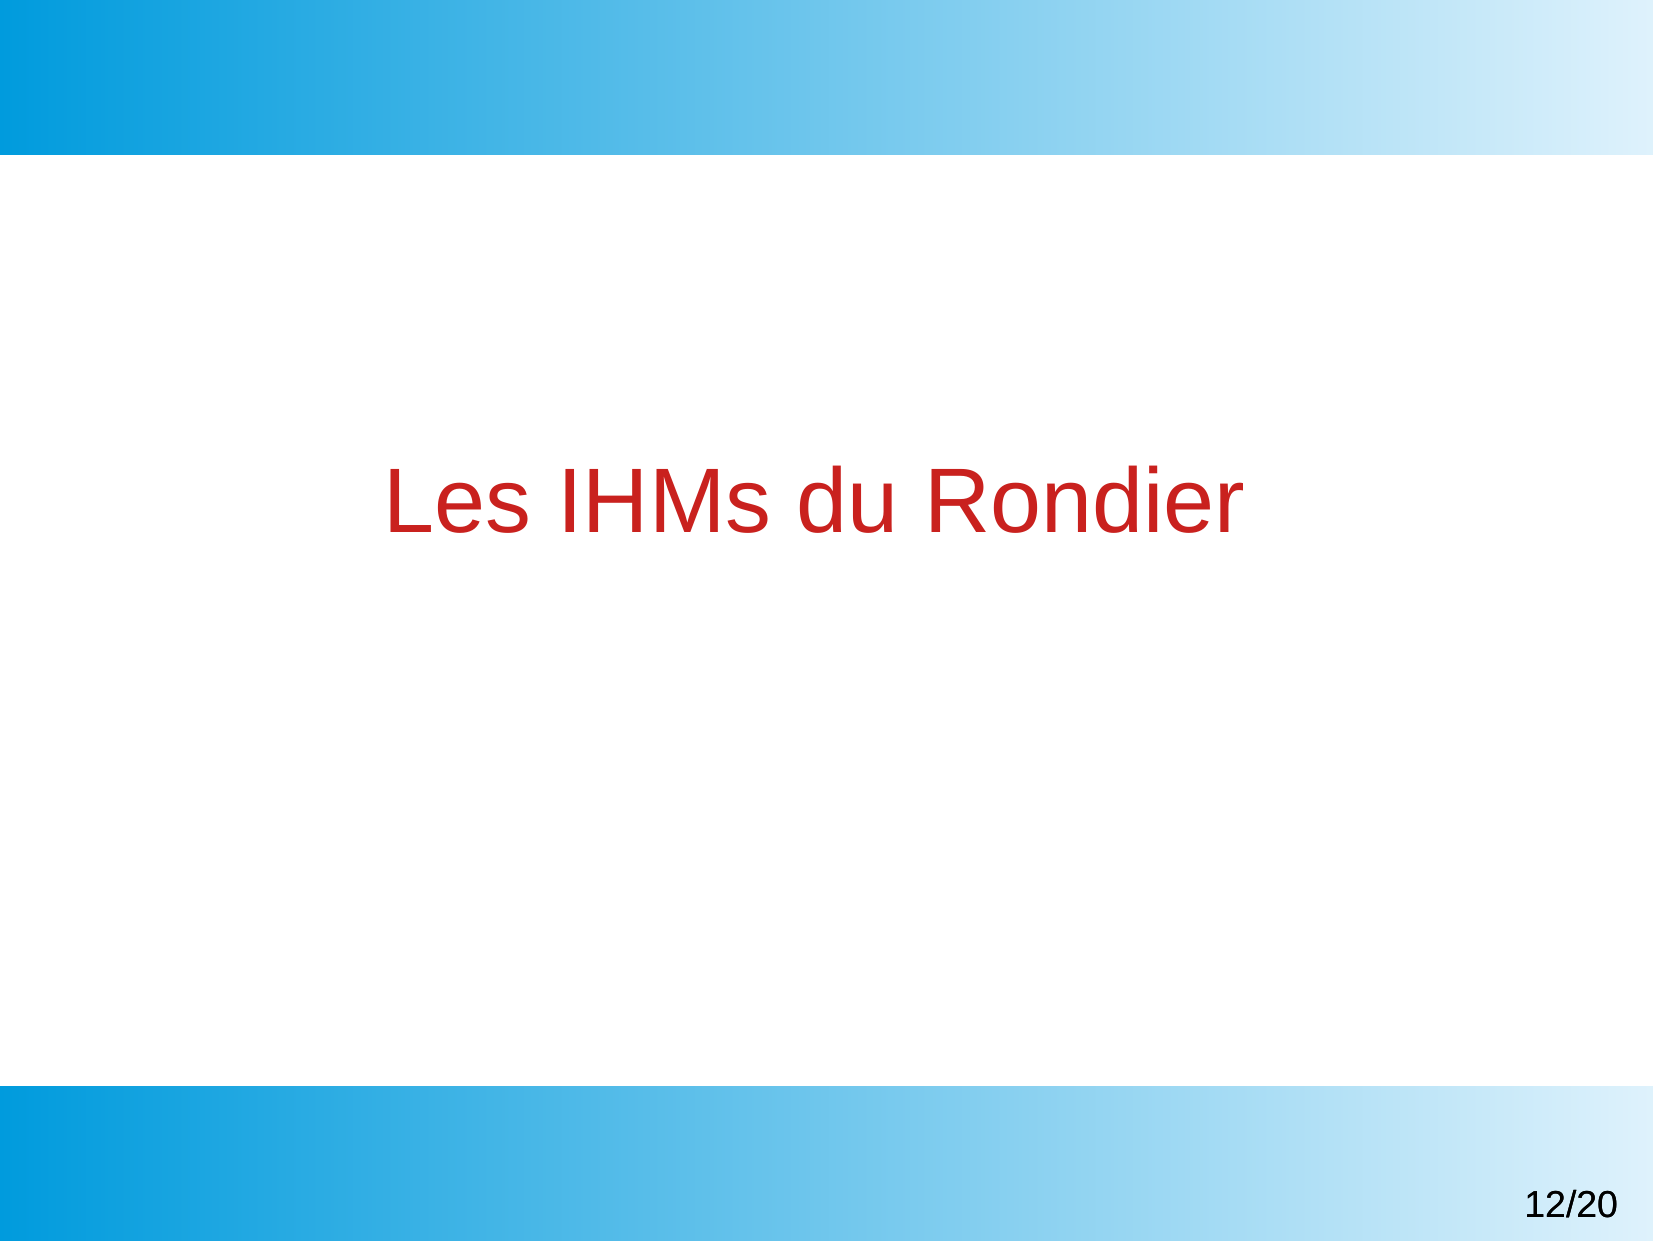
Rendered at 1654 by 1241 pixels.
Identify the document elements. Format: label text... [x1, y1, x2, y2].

title Les IHMs du Rondier [70, 347, 1560, 655]
text_box <numéro>/20 [1509, 1175, 1654, 1241]
